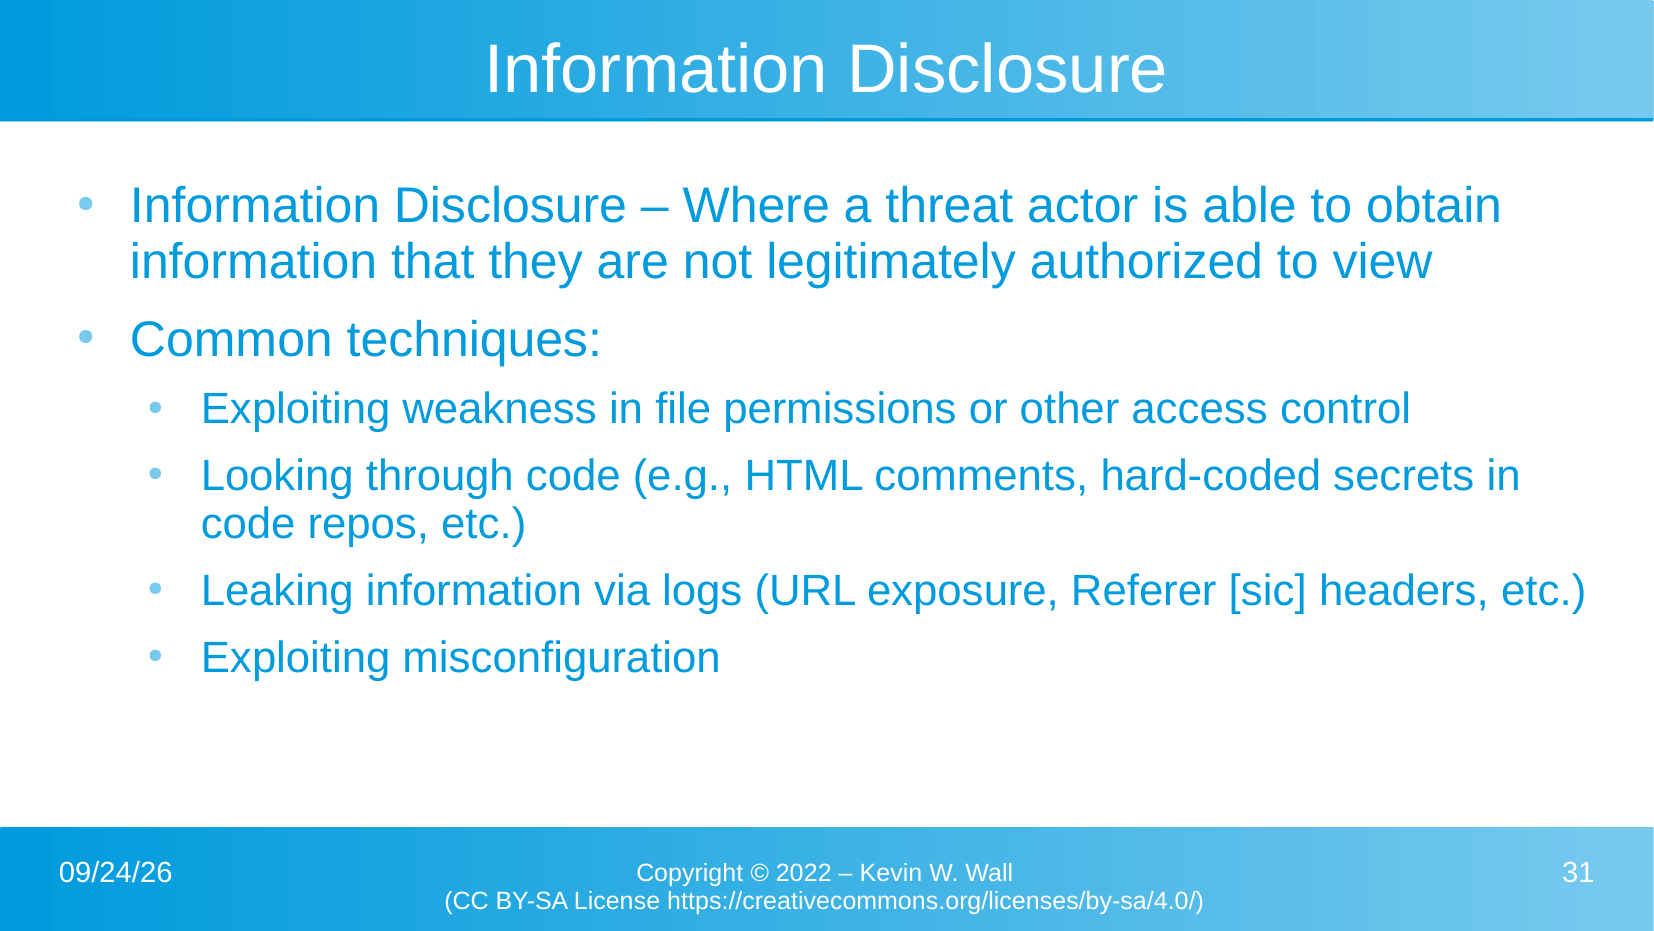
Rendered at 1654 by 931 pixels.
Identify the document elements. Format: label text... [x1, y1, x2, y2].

list Information Disclosure – Where a threat actor is able to obtain information that they are not legitimately authorized to view Common techniques: Exploiting weakness in file permissions or other access control Looking through code (e.g., HTML comments, hard-coded secrets in code repos, etc.) Leaking information via logs (URL exposure, Referer [sic] headers, etc.) Exploiting misconfiguration [59, 177, 1595, 768]
title Information Disclosure [59, 29, 1595, 108]
